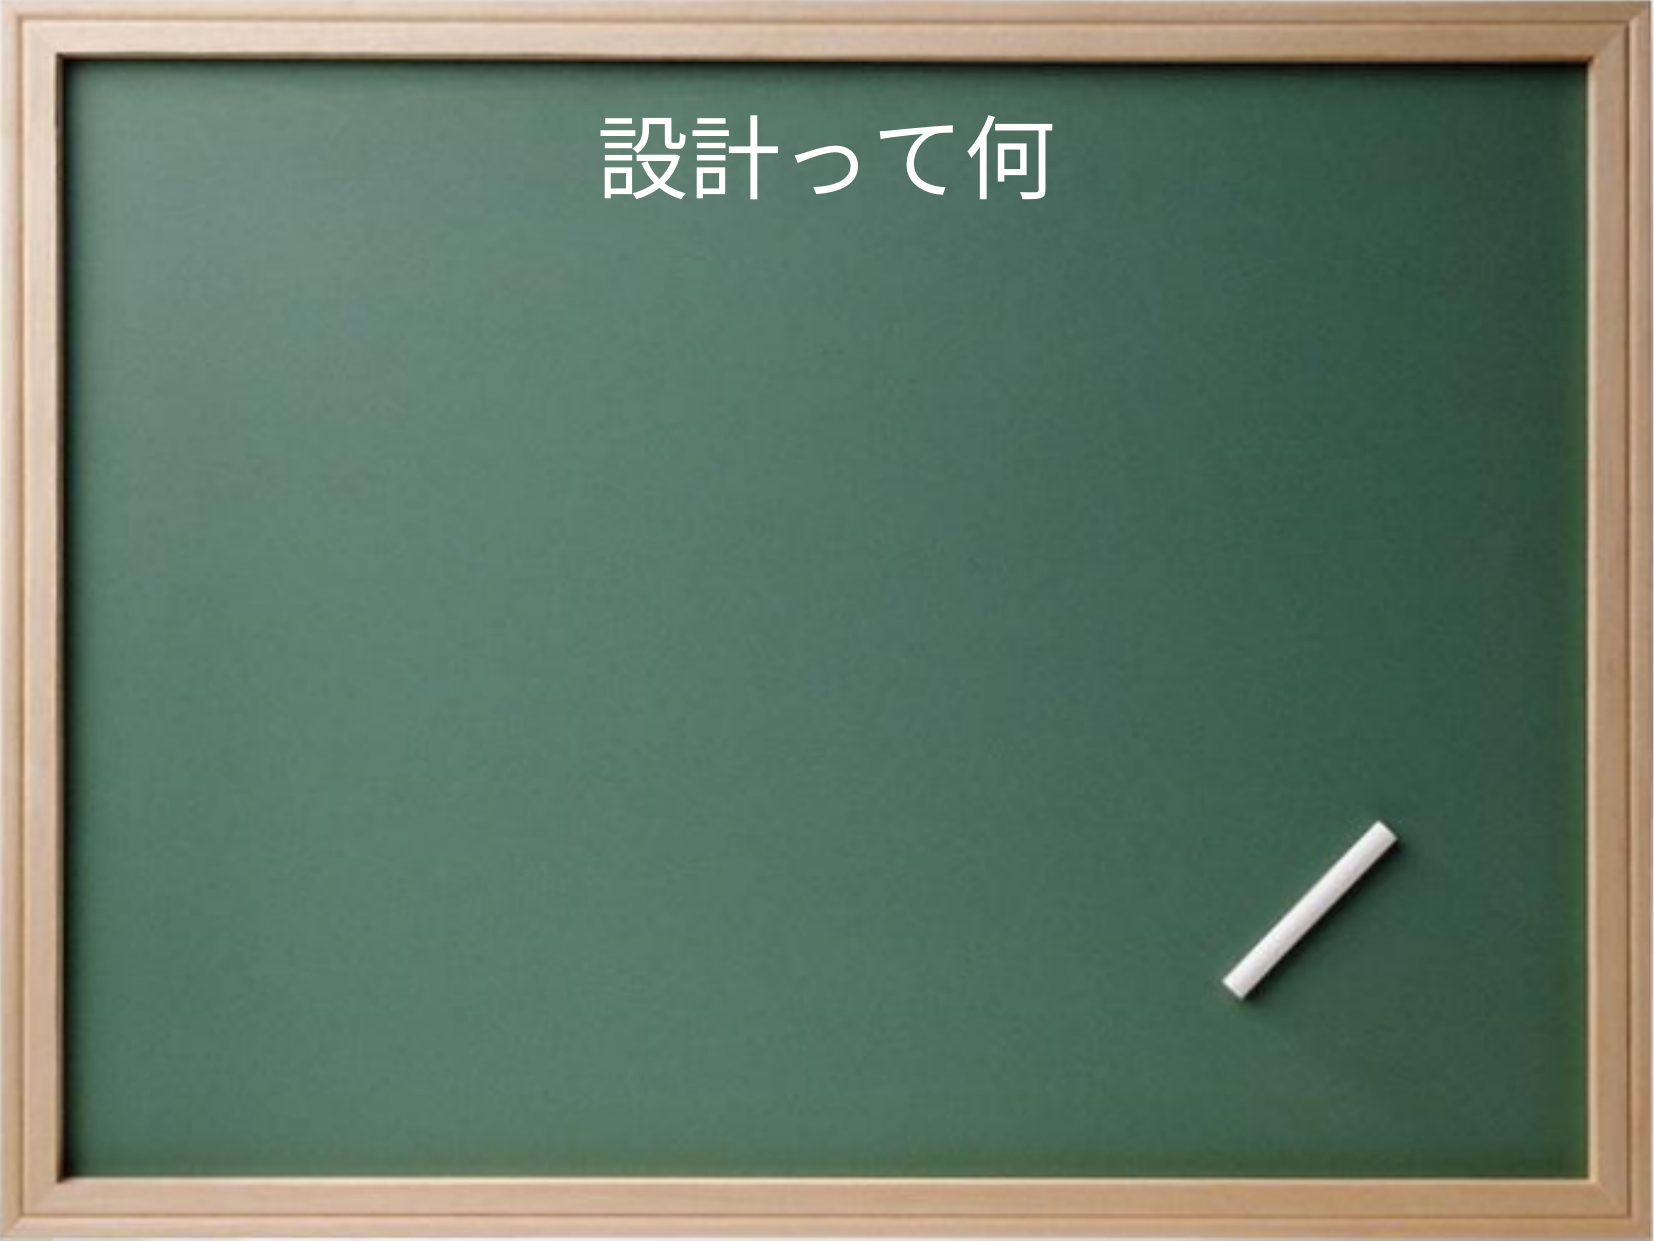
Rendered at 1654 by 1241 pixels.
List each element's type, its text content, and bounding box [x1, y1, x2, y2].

title 設計って何 [82, 49, 1571, 257]
picture [0, 0, 1654, 1241]
